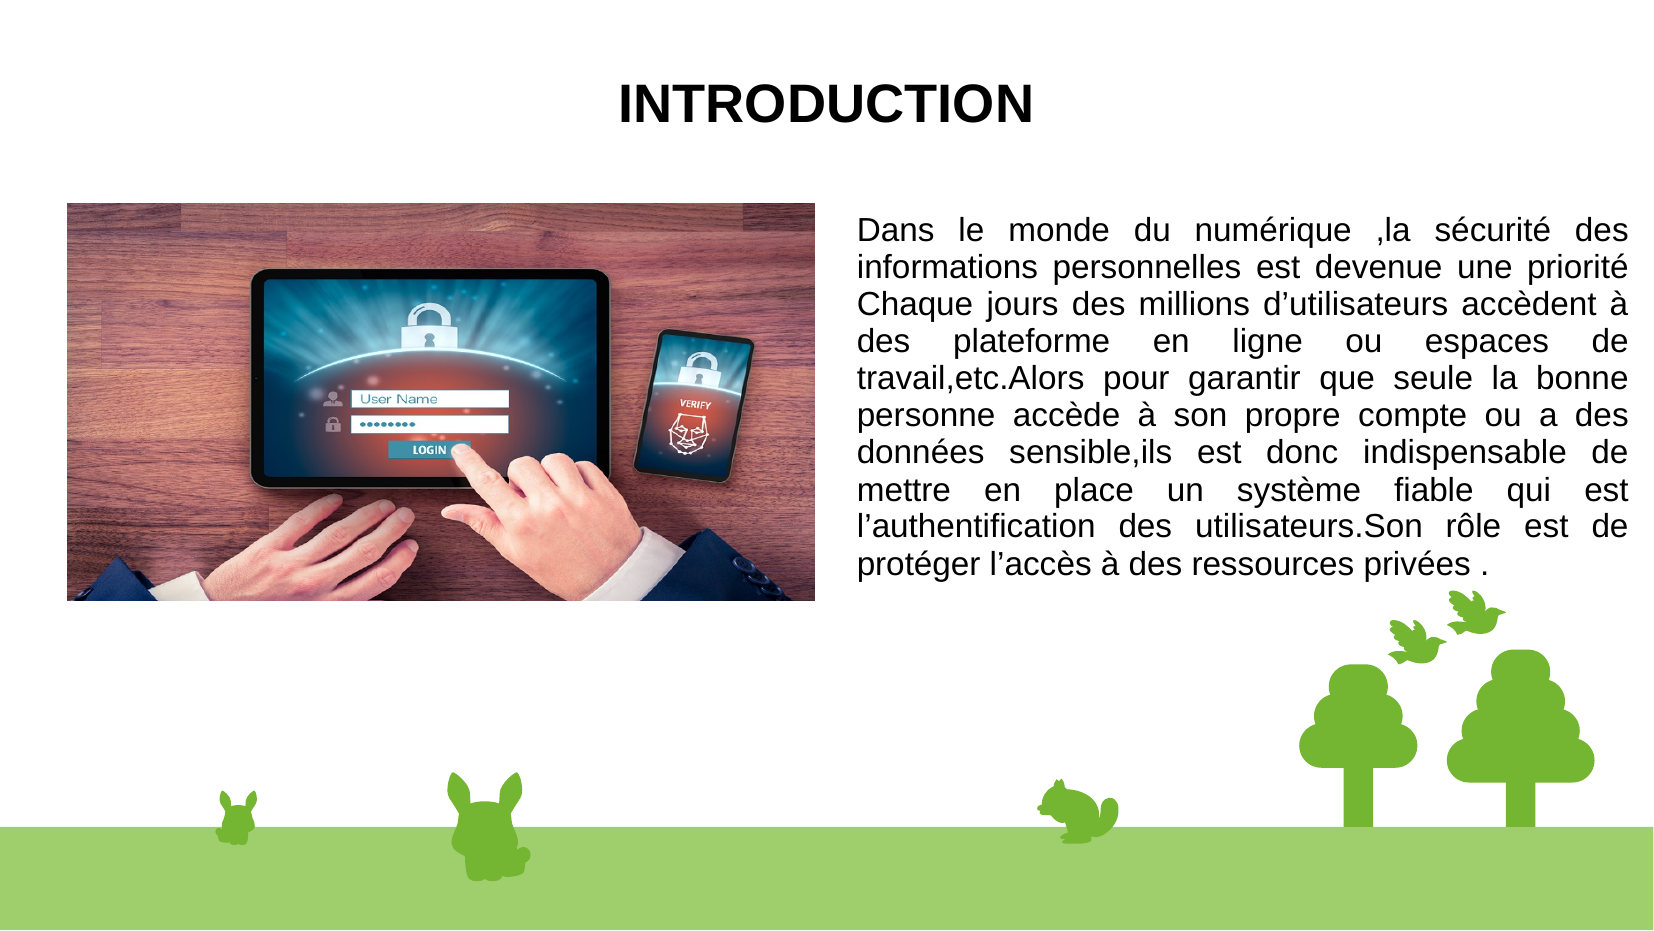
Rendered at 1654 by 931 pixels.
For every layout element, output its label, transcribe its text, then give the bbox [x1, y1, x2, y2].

title INTRODUCTION [88, 29, 1565, 178]
subtitle Dans le monde du numérique ,la sécurité des informations personnelles est devenue une priorité Chaque jours des millions d’utilisateurs accèdent à des plateforme en ligne ou espaces de travail,etc.Alors pour garantir que seule la bonne personne accède à son propre compte ou a des données sensible,ils est donc indispensable de mettre en place un système fiable qui est l’authentification des utilisateurs.Son rôle est de protéger l’accès à des ressources privées . [856, 116, 1630, 678]
picture [67, 203, 815, 601]
